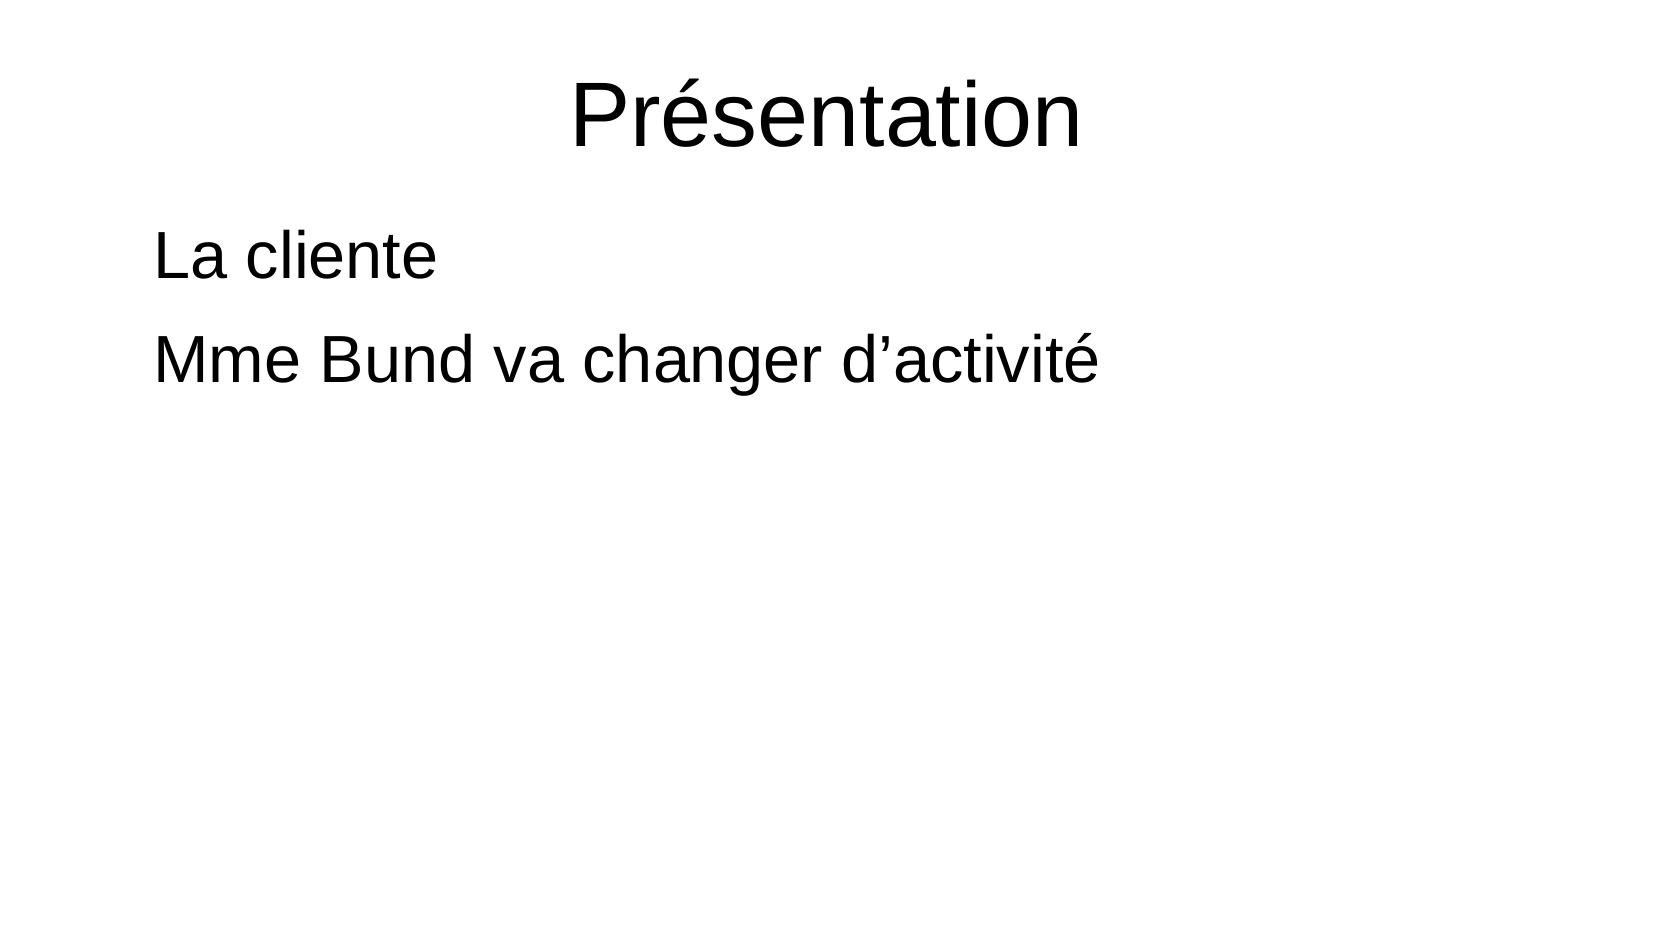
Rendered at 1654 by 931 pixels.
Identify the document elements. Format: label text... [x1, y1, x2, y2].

list La cliente Mme Bund va changer d’activité [82, 217, 1571, 758]
title Présentation [82, 37, 1571, 193]
